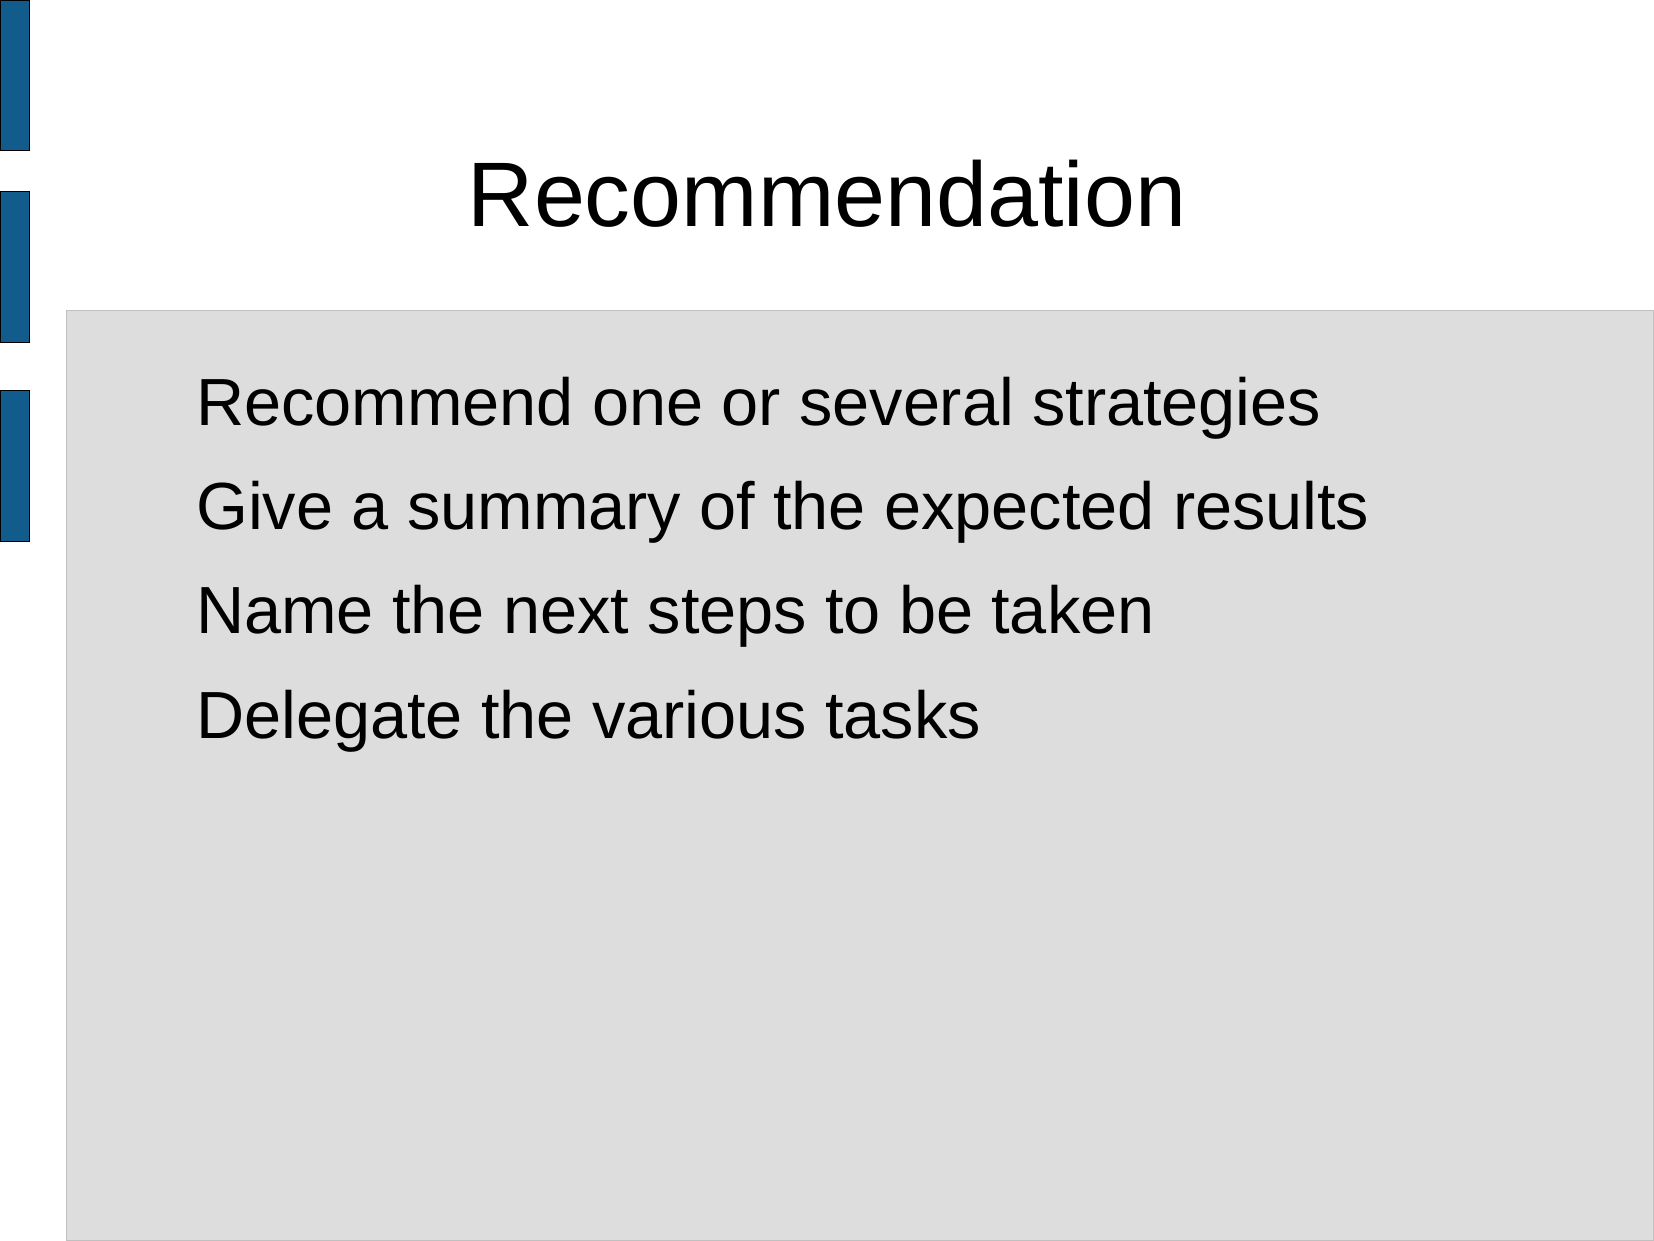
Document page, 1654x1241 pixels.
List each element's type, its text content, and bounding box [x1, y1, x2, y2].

title Recommendation [121, 91, 1534, 299]
list Recommend one or several strategies Give a summary of the expected results Name the next steps to be taken Delegate the various tasks [178, 364, 1570, 1147]
